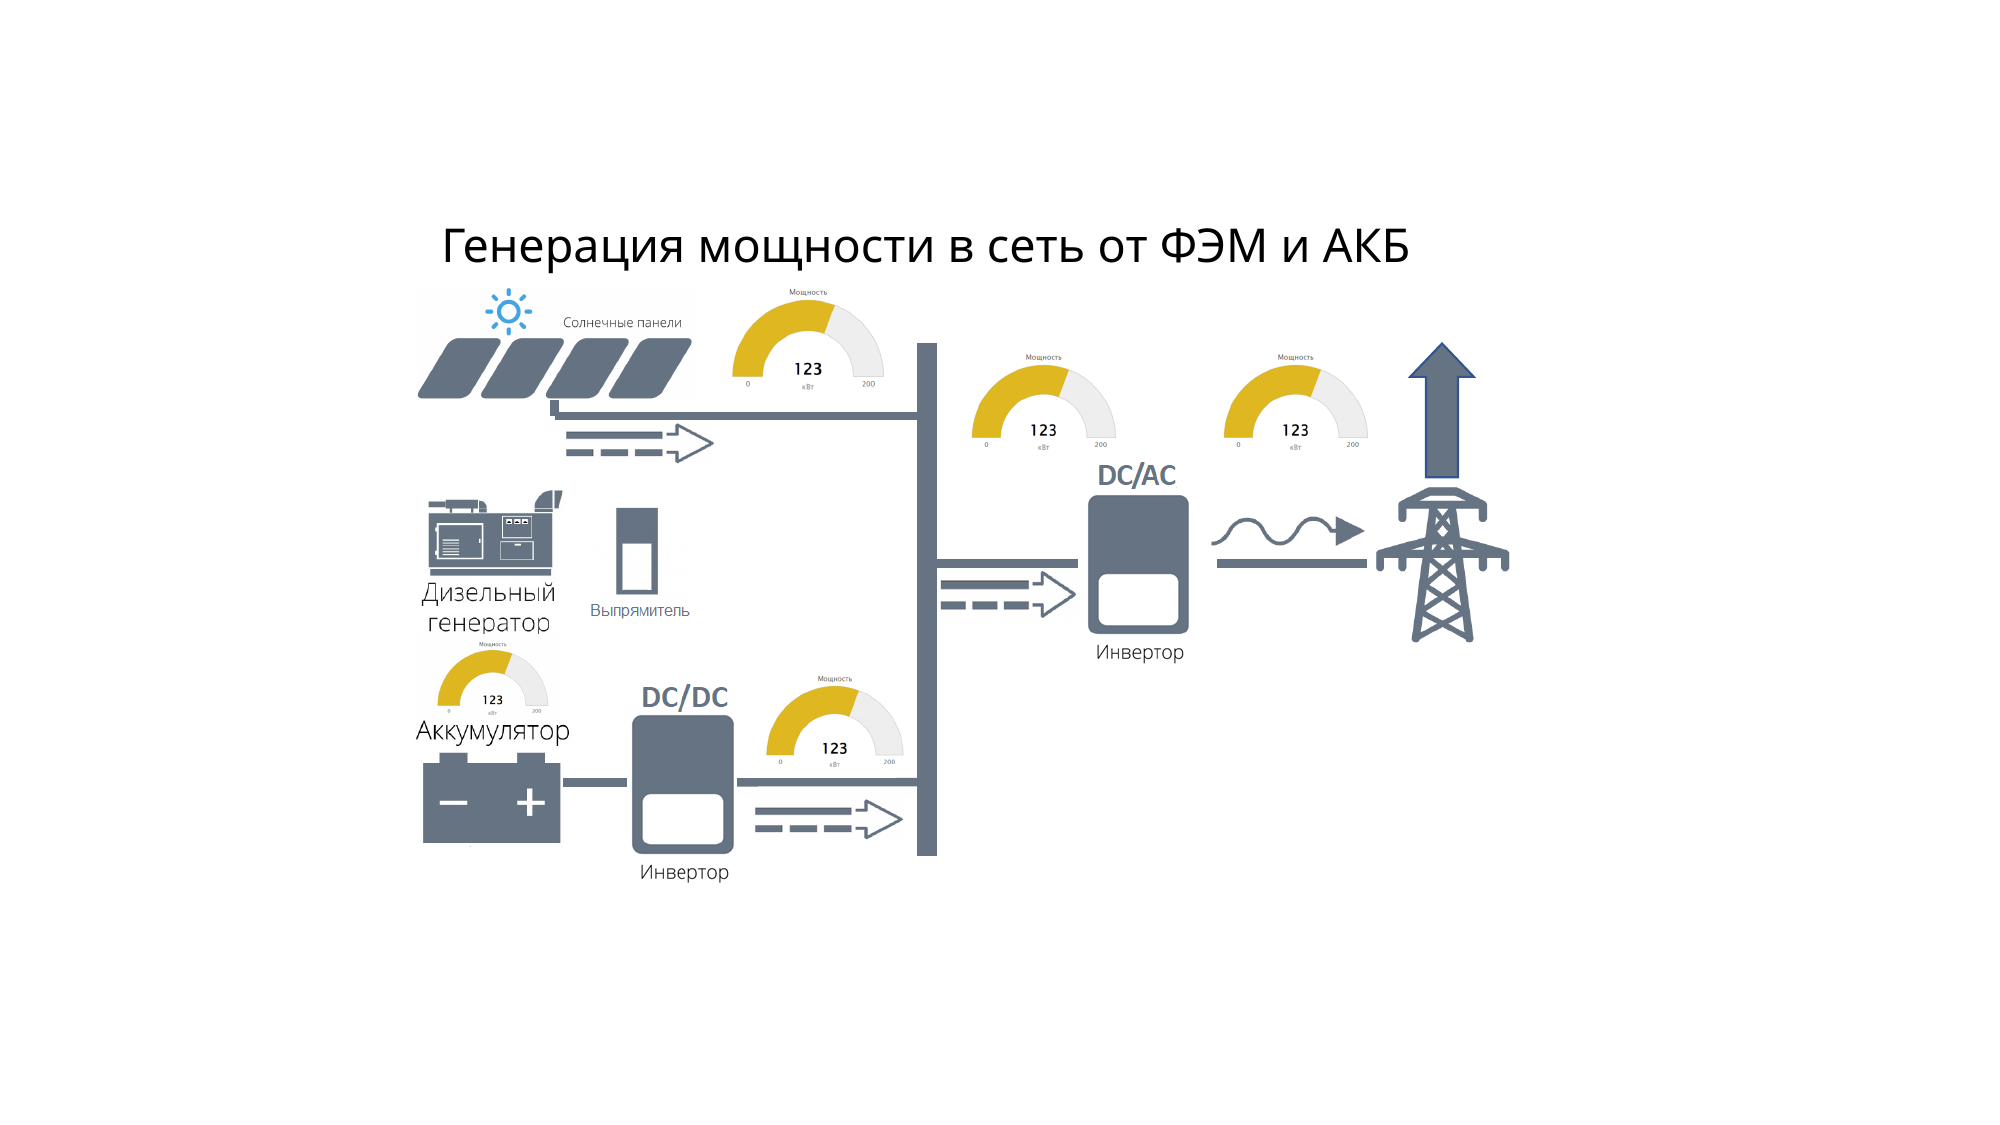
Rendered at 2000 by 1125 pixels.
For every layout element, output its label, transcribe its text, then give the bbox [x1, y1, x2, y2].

picture [393, 485, 589, 852]
title Генерация мощности в сеть от ФЭМ и АКБ [379, 214, 1474, 265]
picture [941, 344, 1130, 455]
text_box [1410, 343, 1474, 478]
picture [1078, 460, 1515, 667]
picture [626, 666, 917, 883]
picture [937, 568, 1077, 621]
picture [561, 421, 715, 466]
picture [700, 278, 899, 395]
picture [415, 286, 694, 400]
picture [589, 506, 692, 619]
picture [1193, 344, 1382, 455]
picture [750, 797, 904, 842]
